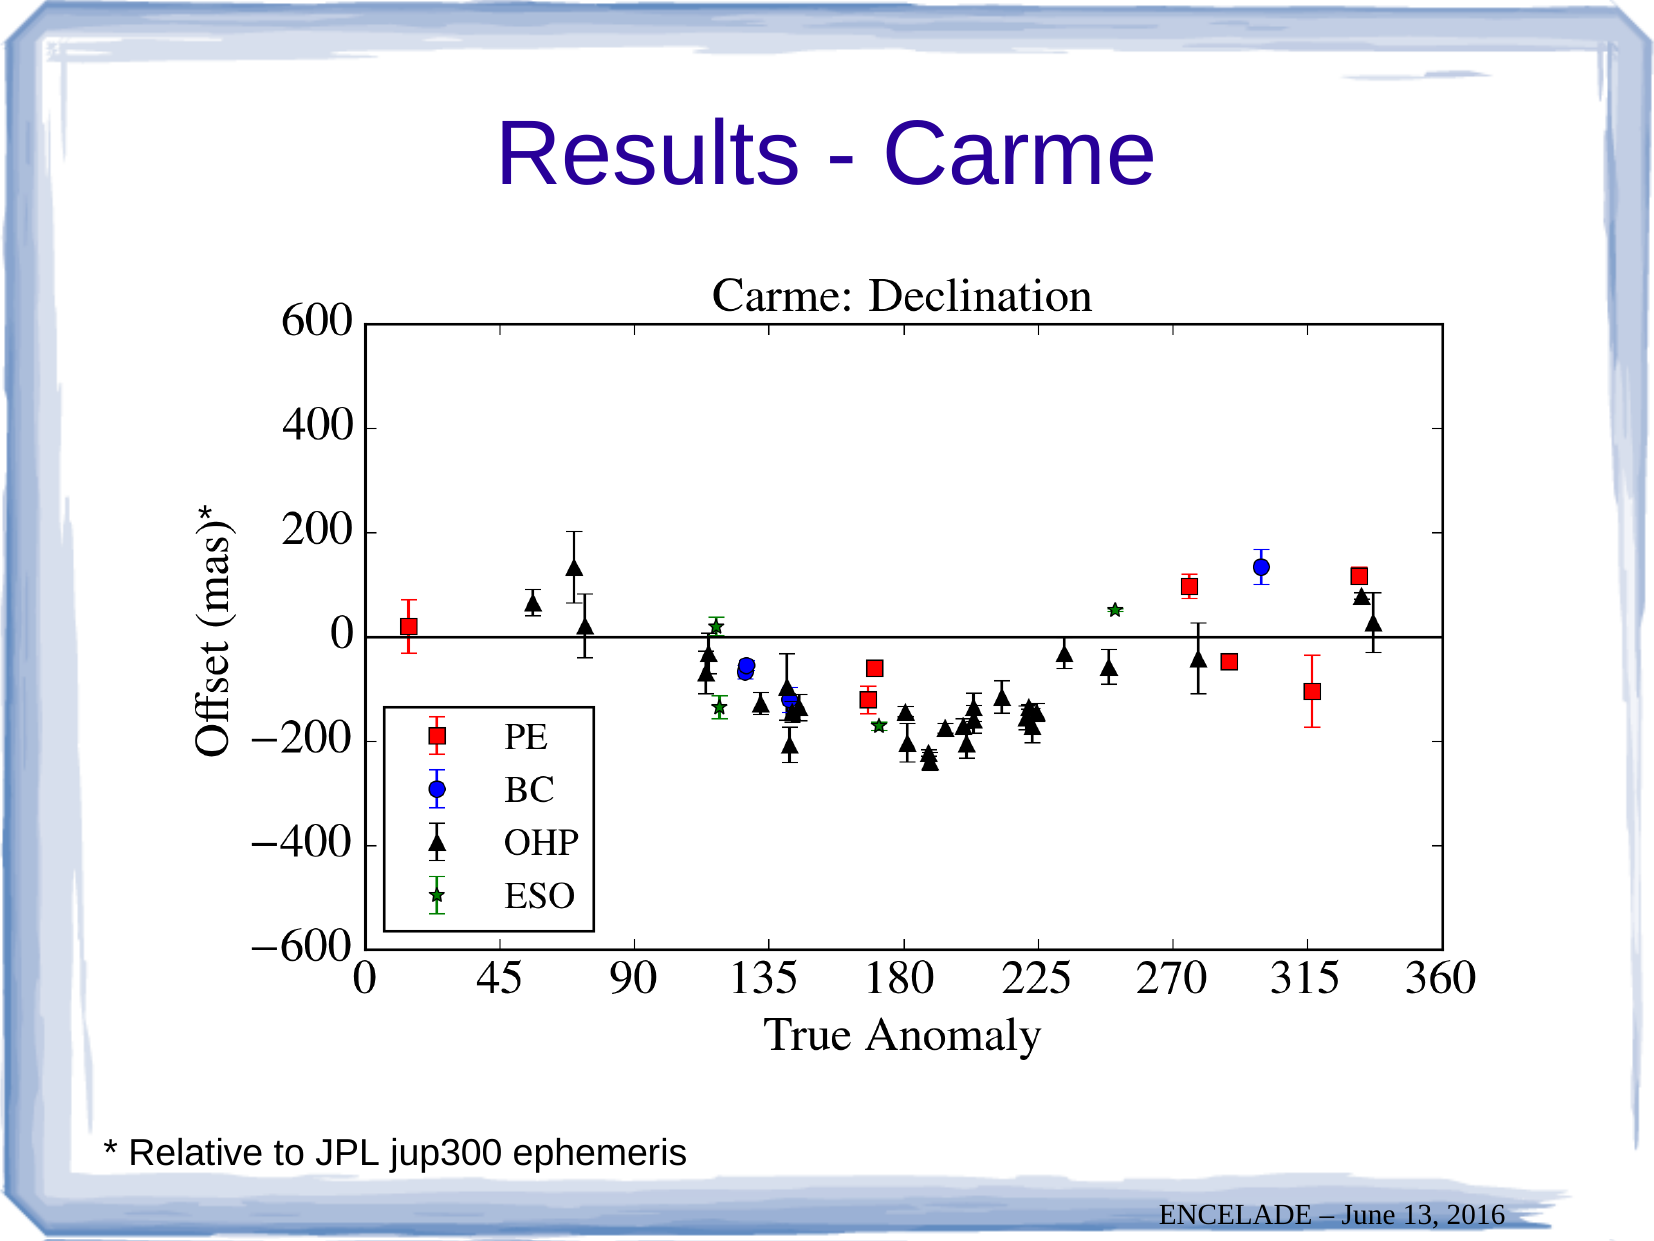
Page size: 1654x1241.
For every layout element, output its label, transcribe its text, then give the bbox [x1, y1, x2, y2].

title Results - Carme [82, 49, 1571, 257]
picture [0, 0, 1654, 1241]
text_box * Relative to JPL jup300 ephemeris [88, 1122, 1140, 1179]
text_box * [183, 490, 228, 550]
